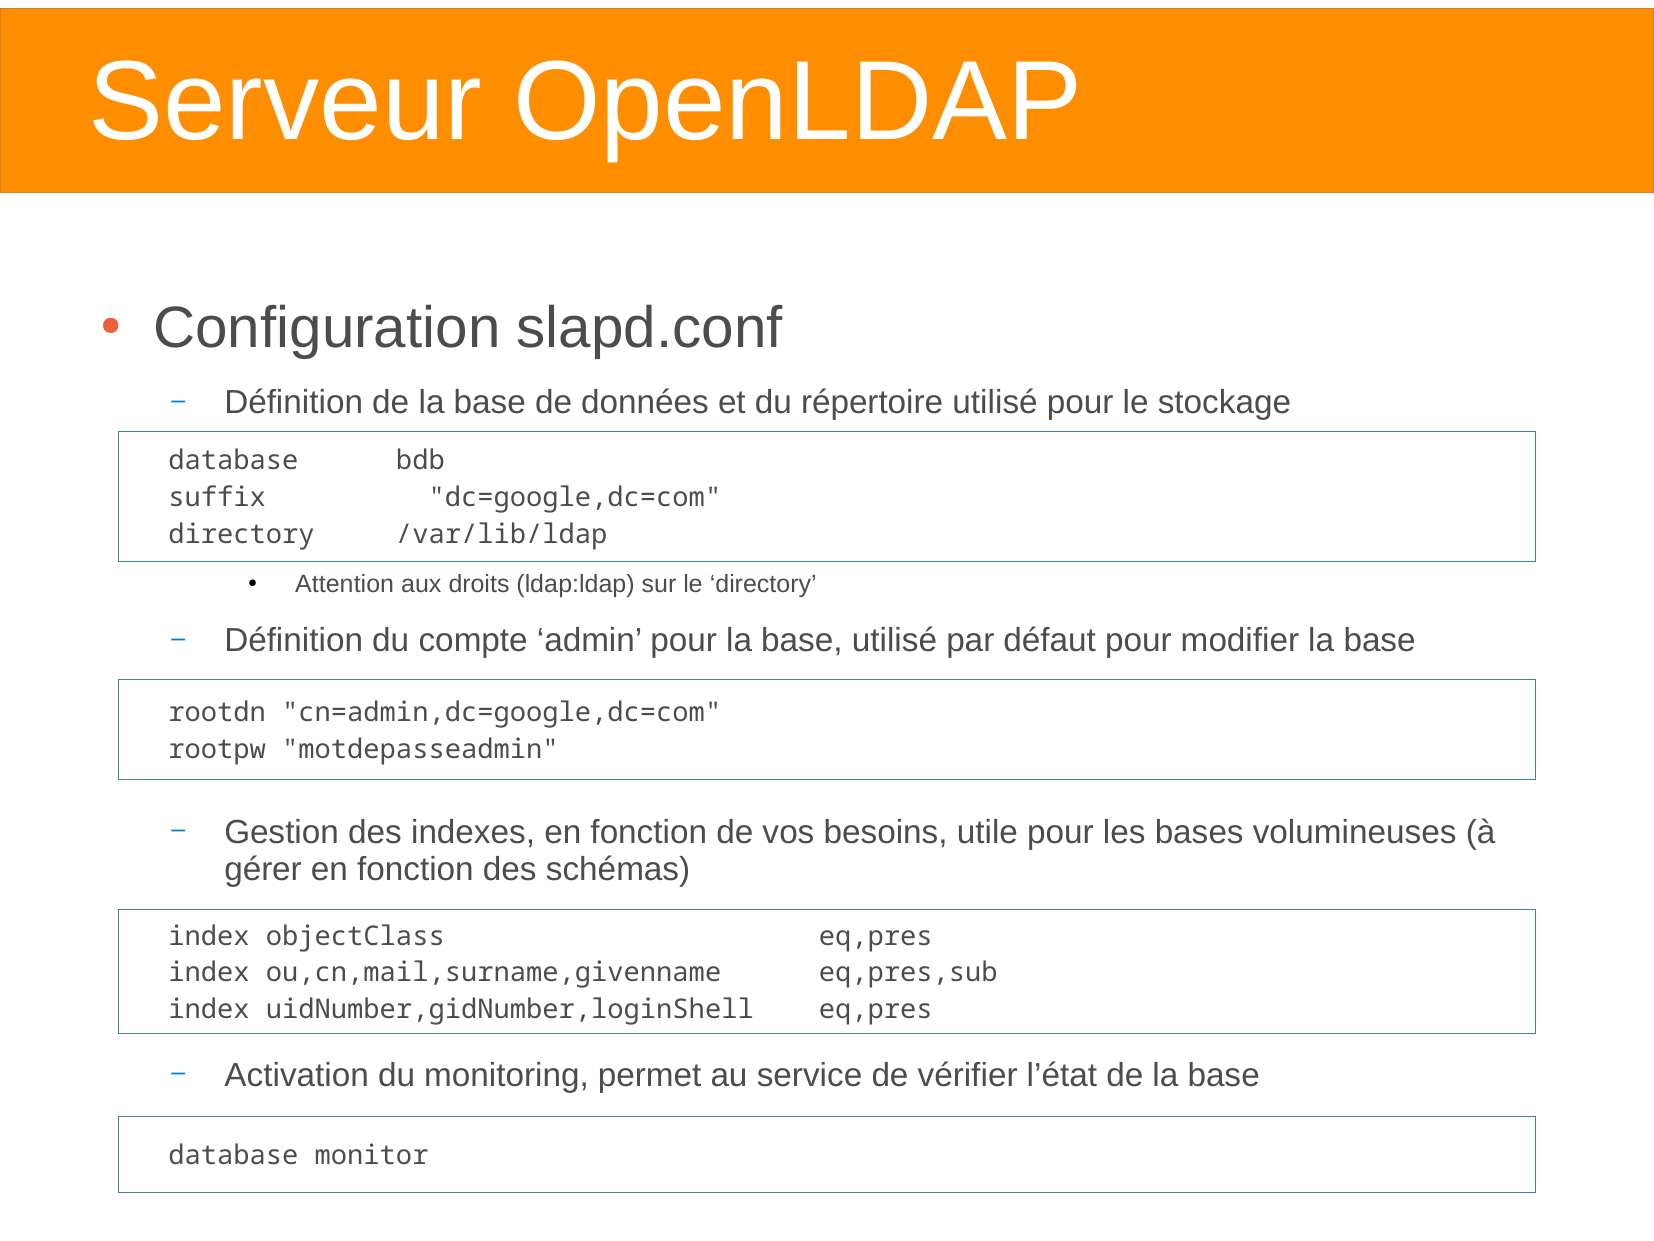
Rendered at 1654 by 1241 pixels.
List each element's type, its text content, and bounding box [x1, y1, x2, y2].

list Configuration slapd.conf Définition de la base de données et du répertoire utilisé pour le stockage Attention aux droits (ldap:ldap) sur le ‘directory’ Définition du compte ‘admin’ pour la base, utilisé par défaut pour modifier la base Gestion des indexes, en fonction de vos besoins, utile pour les bases volumineuses (à gérer en fonction des schémas) Activation du monitoring, permet au service de vérifier l’état de la base [82, 295, 1571, 1182]
text_box rootdn "cn=admin,dc=google,dc=com" rootpw "motdepasseadmin" [118, 679, 1536, 780]
text_box database monitor [118, 1116, 1536, 1193]
text_box index objectClass eq,pres index ou,cn,mail,surname,givenname eq,pres,sub index uidNumber,gidNumber,loginShell eq,pres [118, 909, 1536, 1034]
title Serveur OpenLDAP [0, 8, 1654, 193]
text_box database bdb suffix "dc=google,dc=com" directory /var/lib/ldap [118, 431, 1536, 562]
